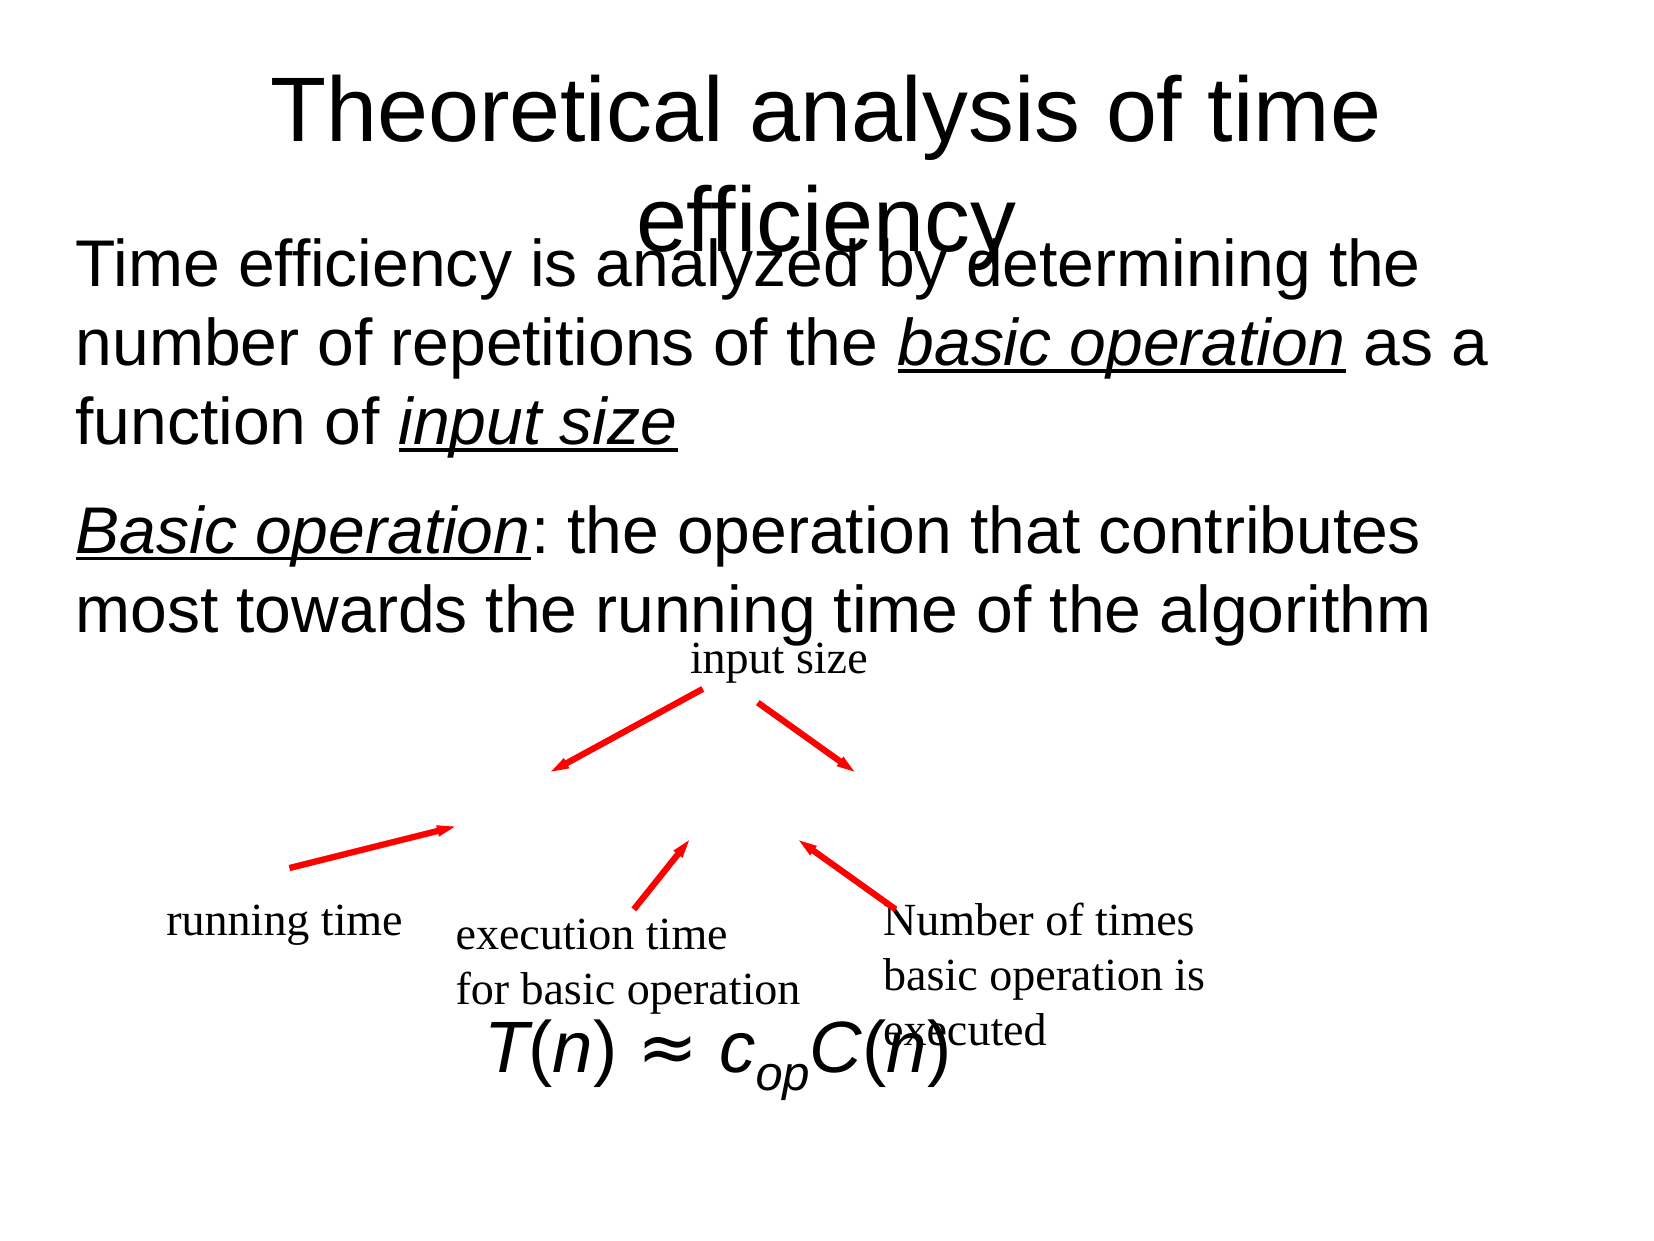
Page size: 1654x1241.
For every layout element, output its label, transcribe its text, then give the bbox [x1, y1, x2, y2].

list Time efficiency is analyzed by determining the number of repetitions of the basic operation as a function of input size Basic operation: the operation that contributes most towards the running time of the algorithm T(n) ≈ copC(n) [75, 220, 1578, 1108]
text_box input size [674, 620, 884, 692]
text_box Number of times basic operation is executed [868, 881, 1285, 1064]
text_box running time [151, 881, 420, 953]
title Theoretical analysis of time efficiency [82, 49, 1571, 220]
text_box execution time for basic operation [440, 895, 819, 1023]
